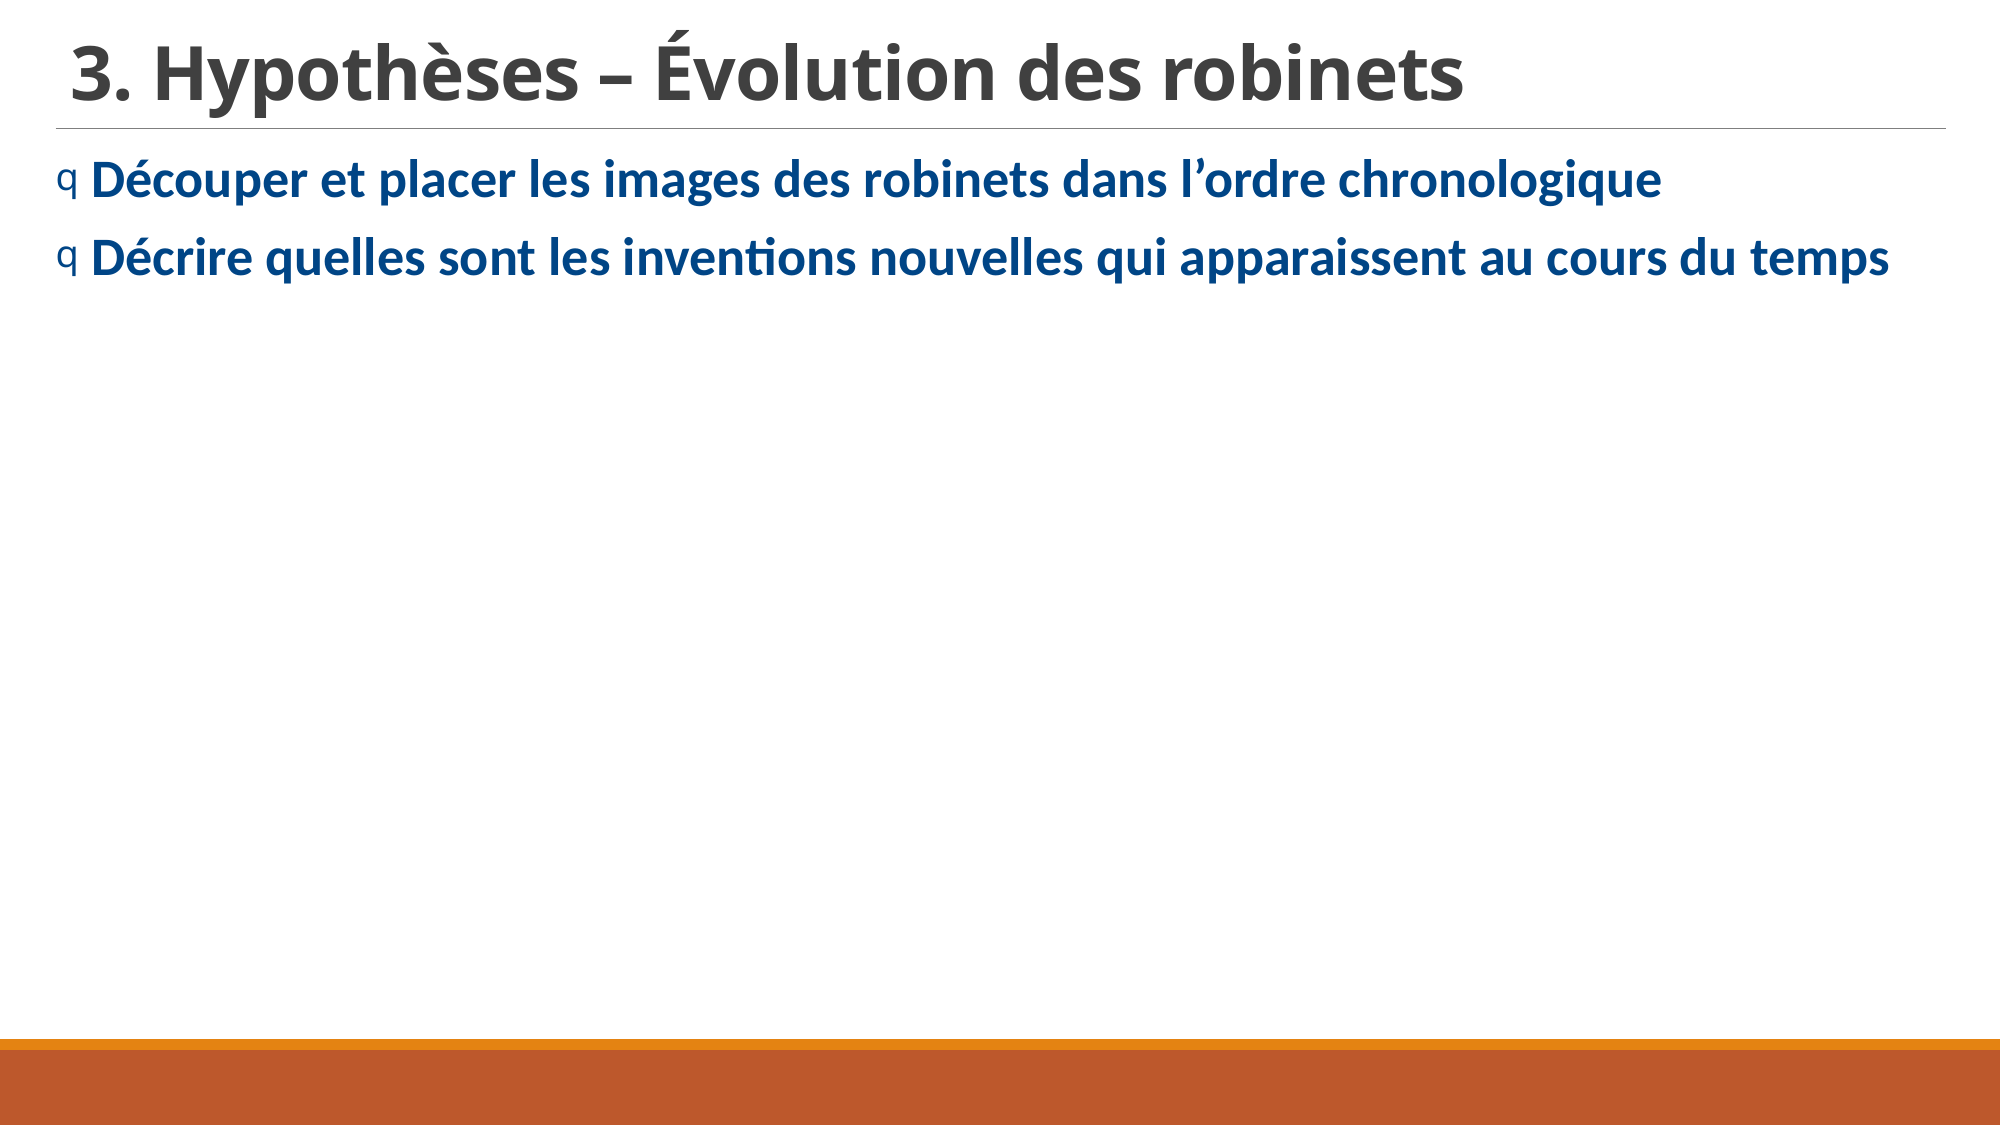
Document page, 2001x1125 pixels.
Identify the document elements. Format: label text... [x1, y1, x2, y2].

title 3. Hypothèses – Évolution des robinets [55, 0, 1949, 124]
list Découper et placer les images des robinets dans l’ordre chronologique Décrire quelles sont les inventions nouvelles qui apparaissent au cours du temps [55, 148, 1949, 993]
